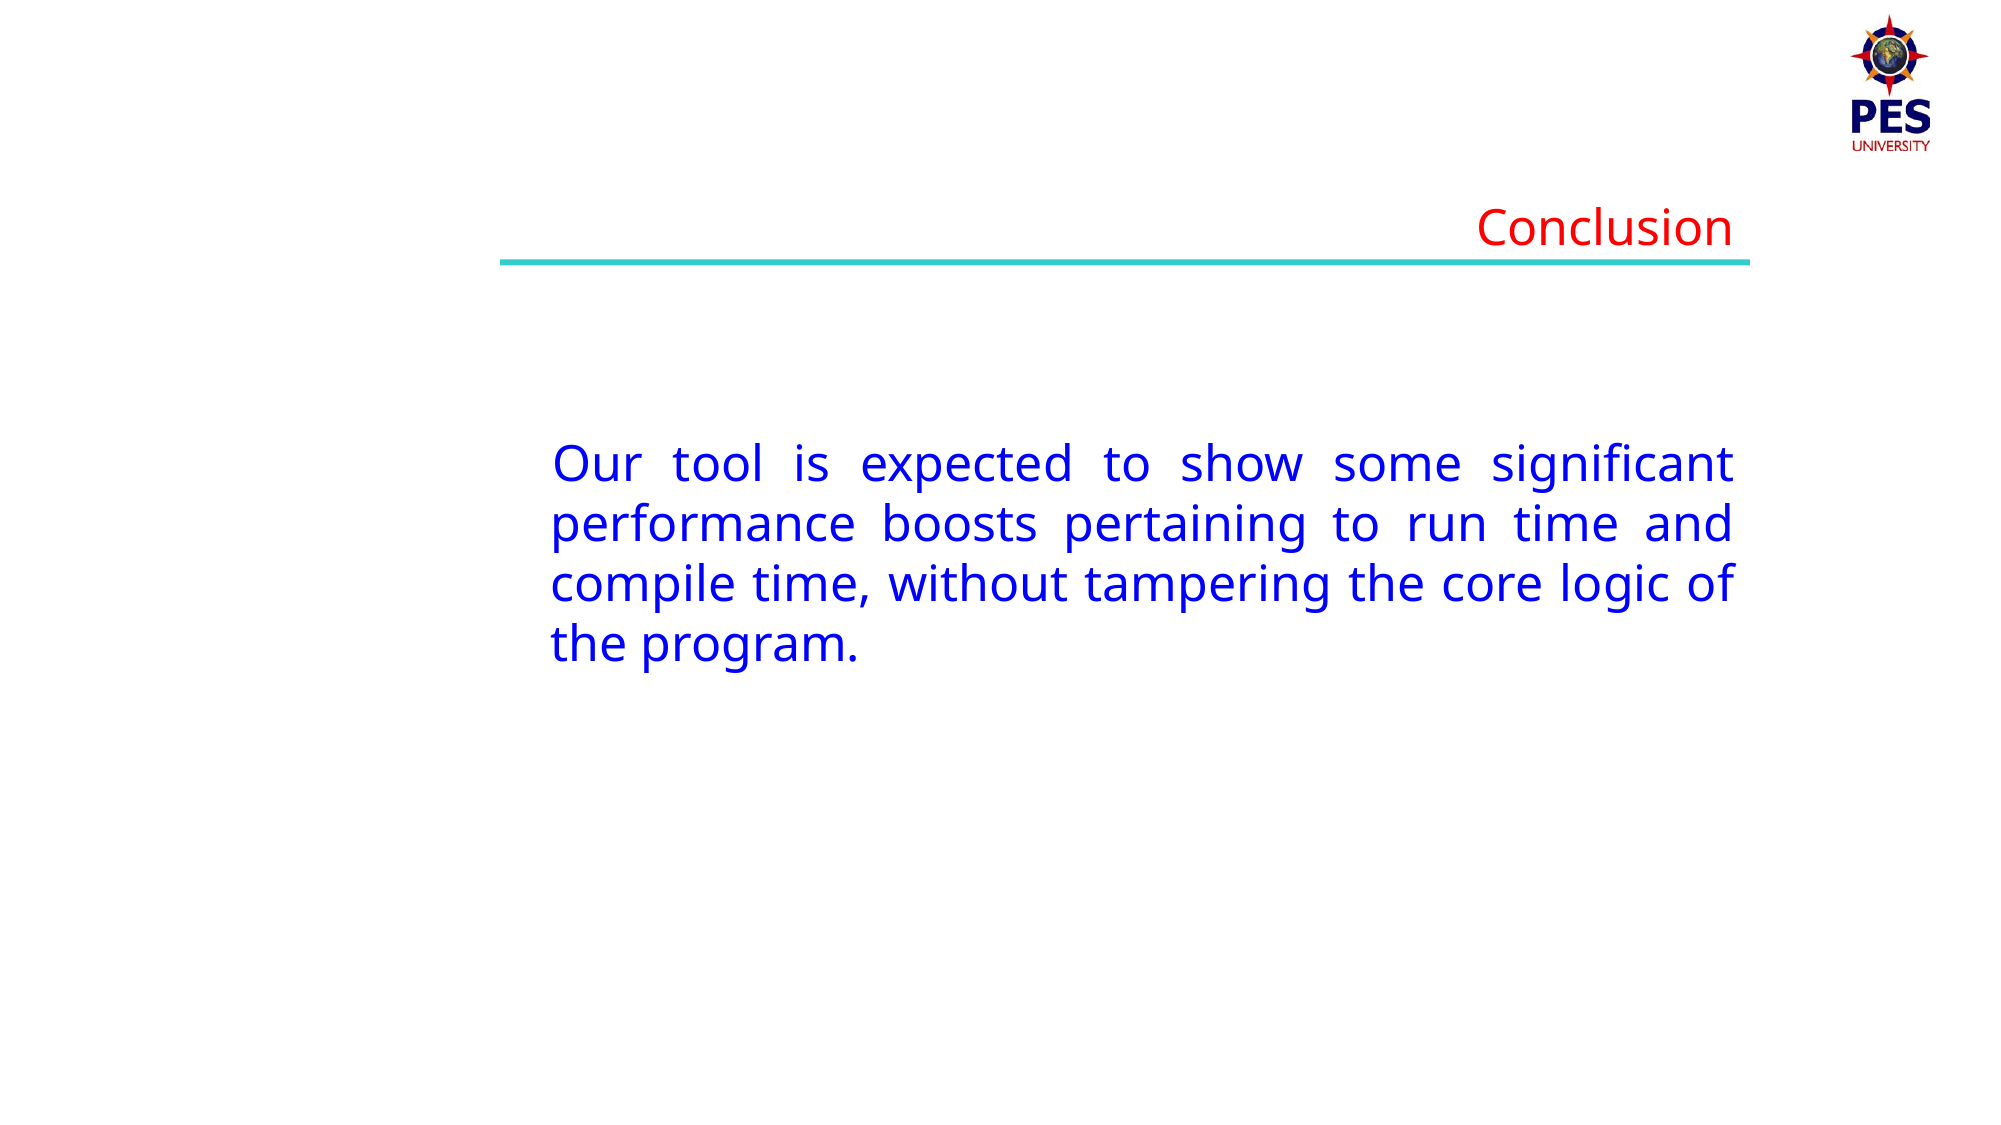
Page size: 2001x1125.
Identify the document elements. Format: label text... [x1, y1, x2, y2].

picture [1850, 14, 1930, 151]
text_box [500, 259, 1750, 265]
text_box Our tool is expected to show some significant performance boosts pertaining to run time and compile time, without tampering the core logic of the program. [479, 265, 1750, 838]
text_box Conclusion [585, 187, 1750, 264]
